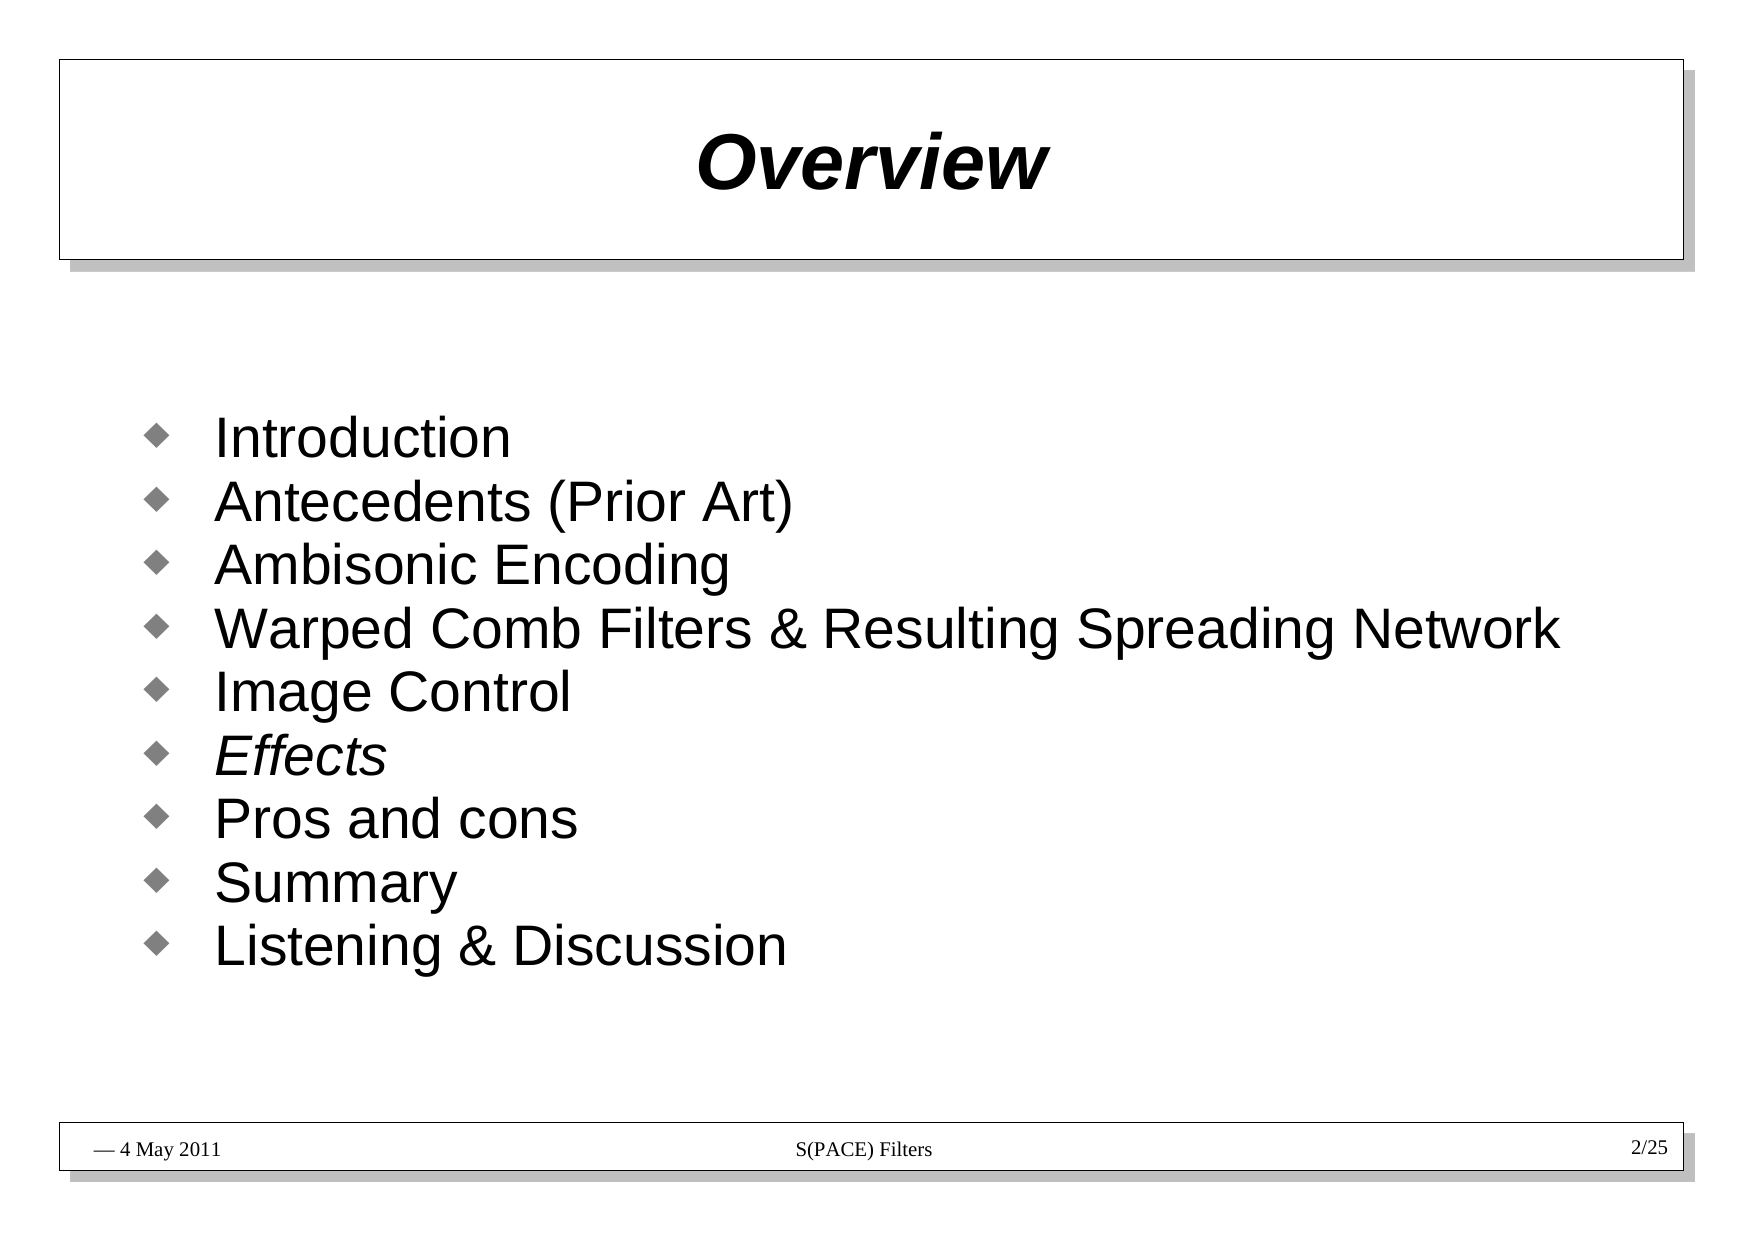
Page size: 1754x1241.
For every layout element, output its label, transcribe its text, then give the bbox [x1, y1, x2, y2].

title Overview [59, 59, 1684, 266]
list Introduction Antecedents (Prior Art) Ambisonic Encoding Warped Comb Filters & Resulting Spreading Network Image Control Effects Pros and cons Summary Listening & Discussion [131, 406, 1695, 1027]
